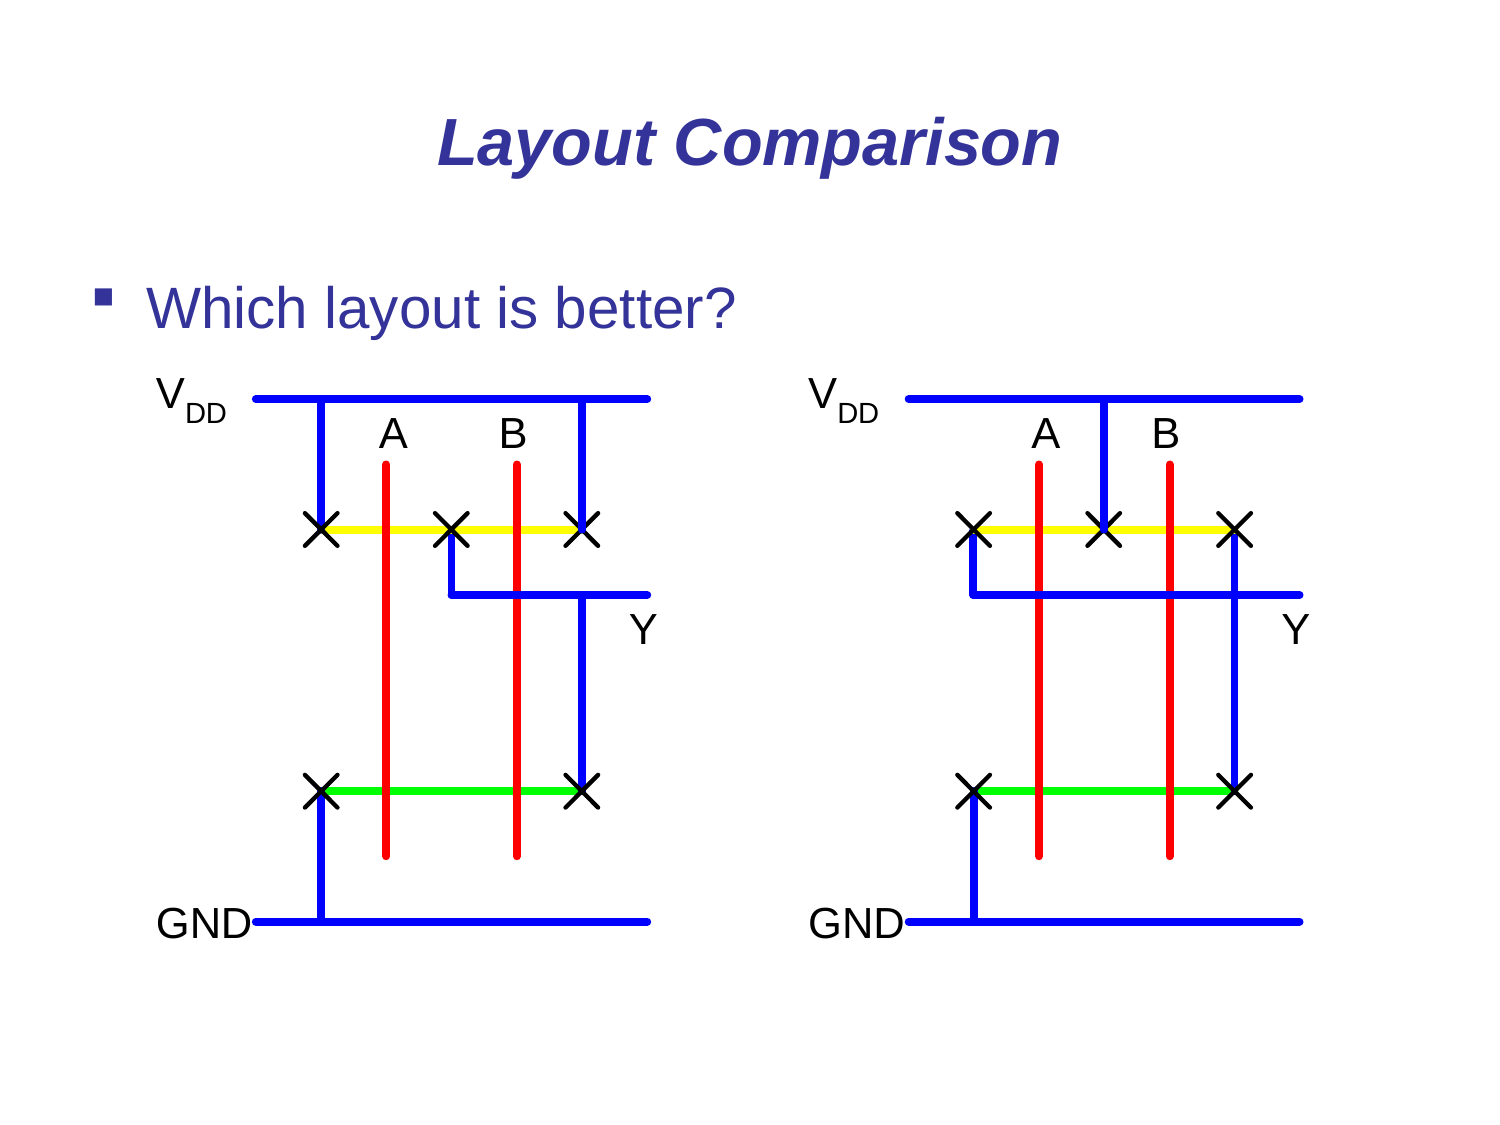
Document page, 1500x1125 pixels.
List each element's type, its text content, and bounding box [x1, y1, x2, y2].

list Which layout is better? [75, 262, 1426, 1005]
title Layout Comparison [75, 45, 1426, 233]
chart [137, 362, 1338, 959]
